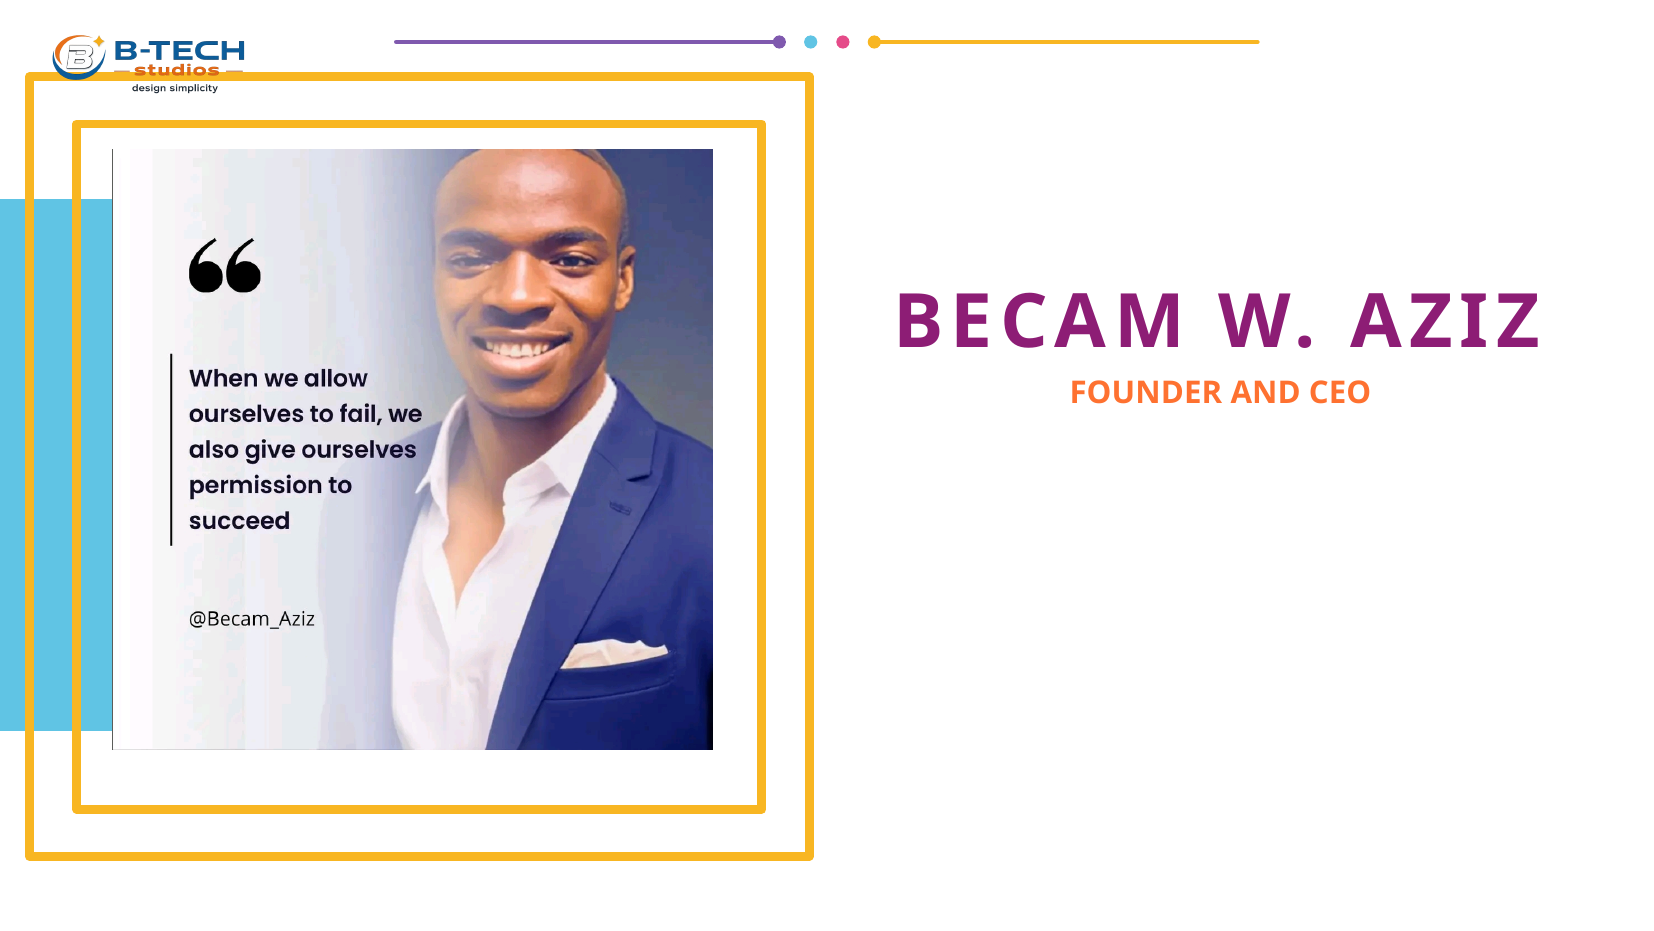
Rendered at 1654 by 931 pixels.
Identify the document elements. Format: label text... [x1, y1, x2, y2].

title BECAM W. AZIZ FOUNDER AND CEO [866, 262, 1576, 418]
picture [0, 0, 713, 751]
